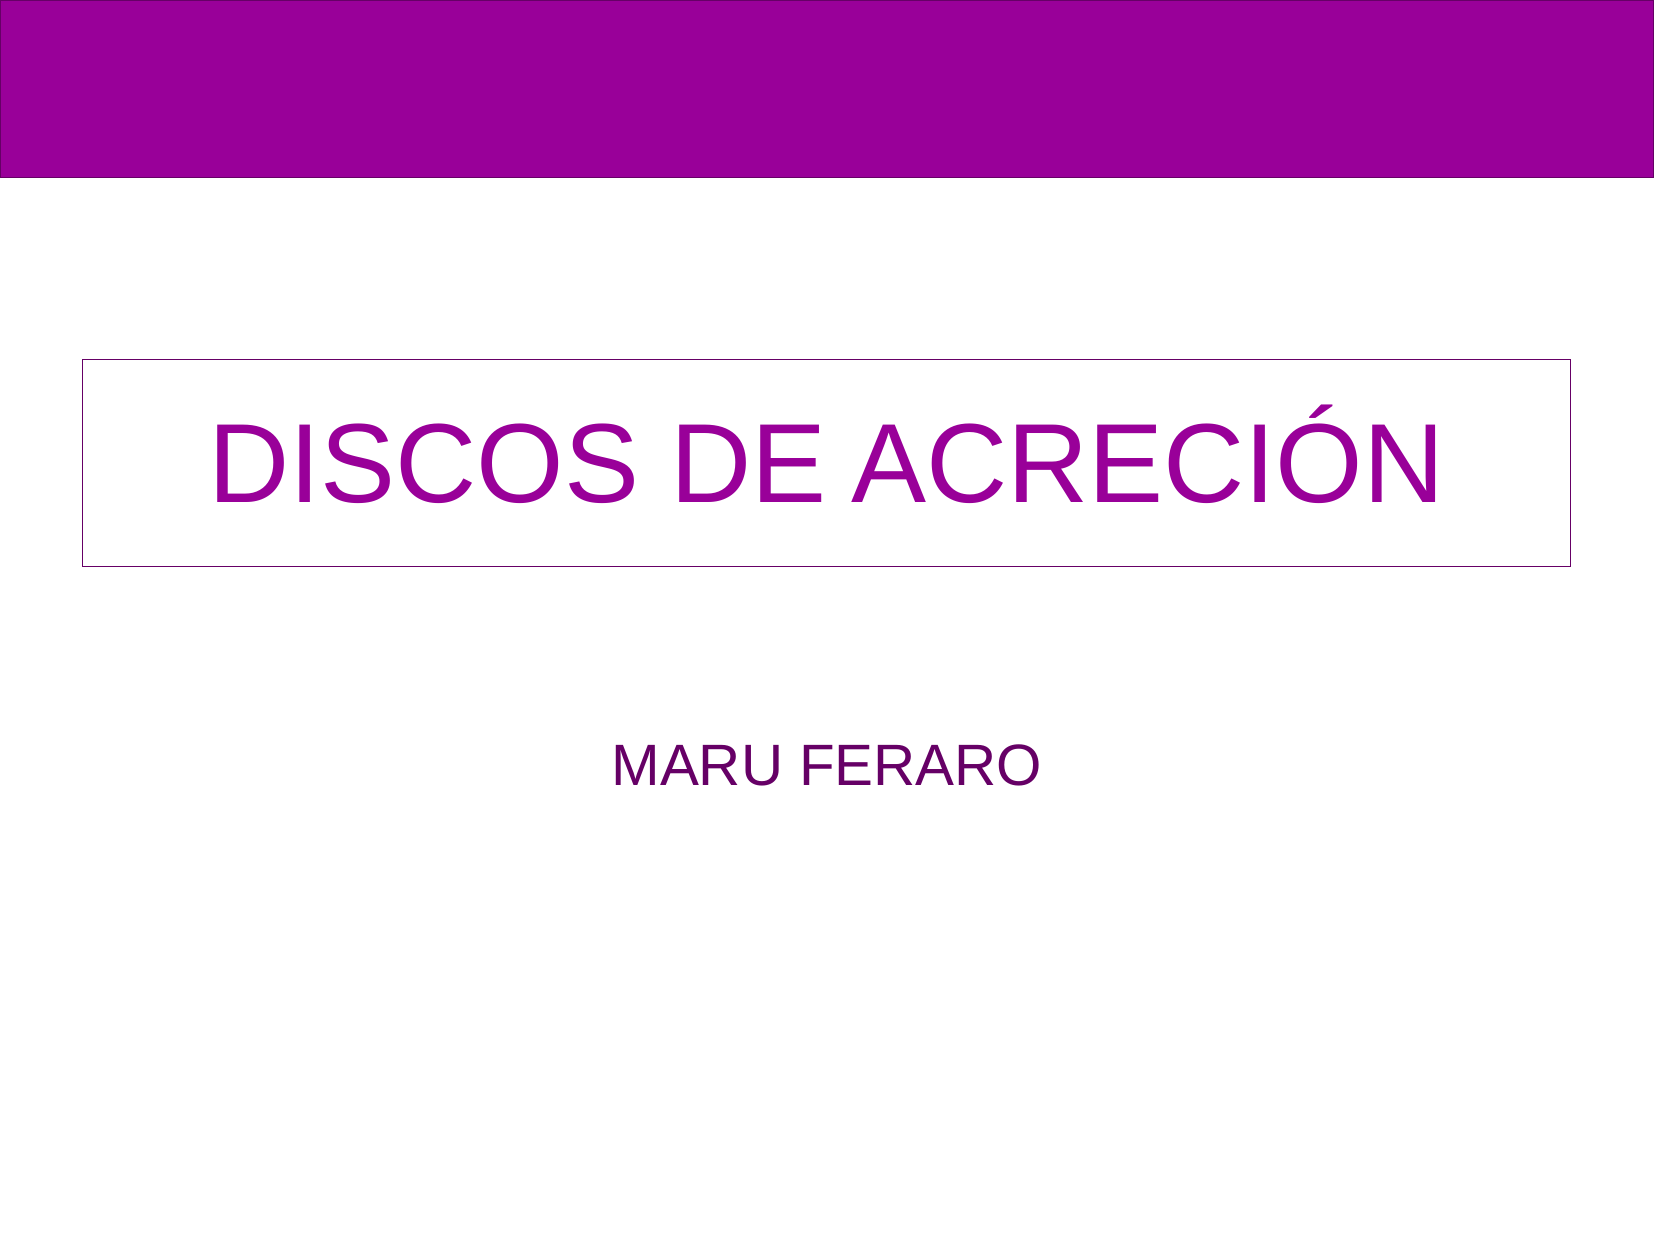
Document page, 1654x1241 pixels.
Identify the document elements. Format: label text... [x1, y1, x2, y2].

title DISCOS DE ACRECIÓN [82, 359, 1571, 567]
title MARU FERARO [82, 661, 1571, 869]
text_box [0, 0, 1654, 178]
